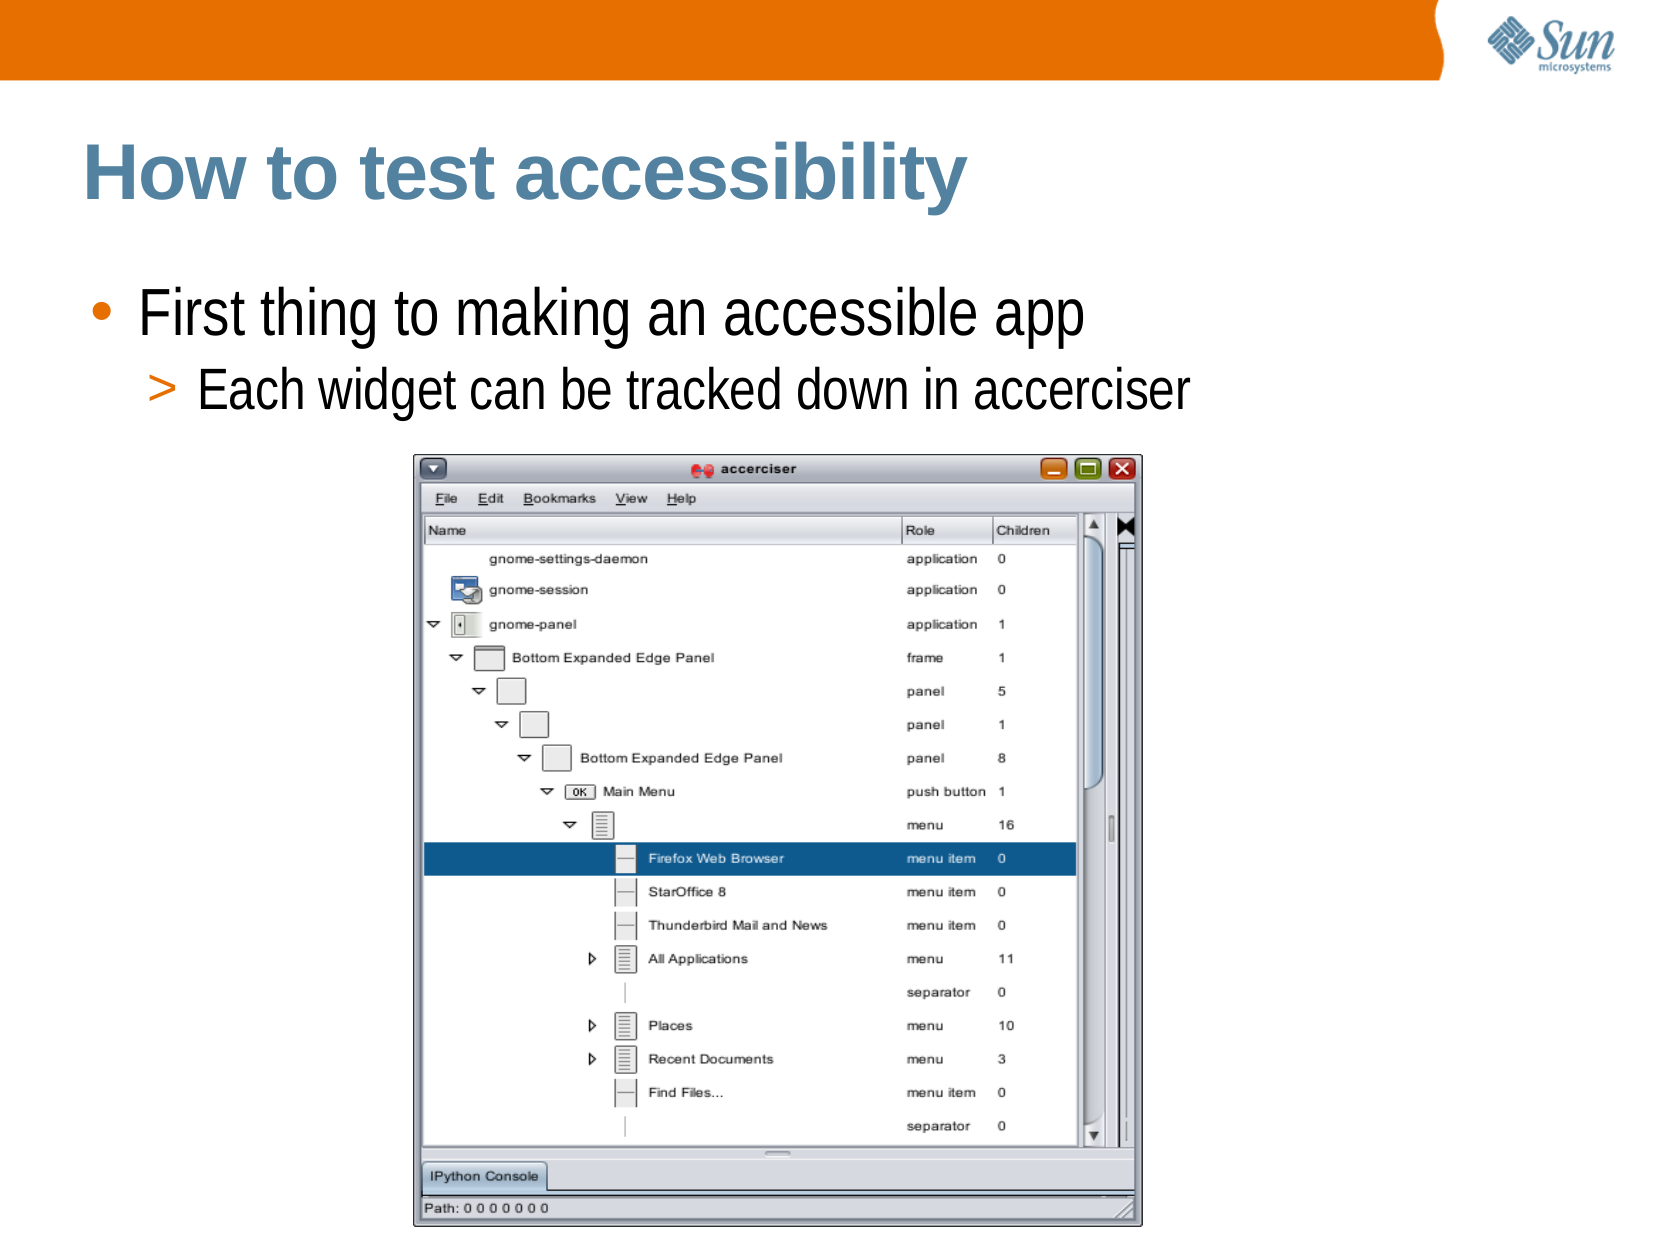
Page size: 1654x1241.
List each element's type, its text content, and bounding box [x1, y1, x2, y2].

picture [0, 0, 1654, 83]
list First thing to making an accessible app Each widget can be tracked down in accerciser [71, 283, 1545, 1121]
title How to test accessibility [82, 135, 1585, 251]
picture [413, 454, 1143, 1228]
